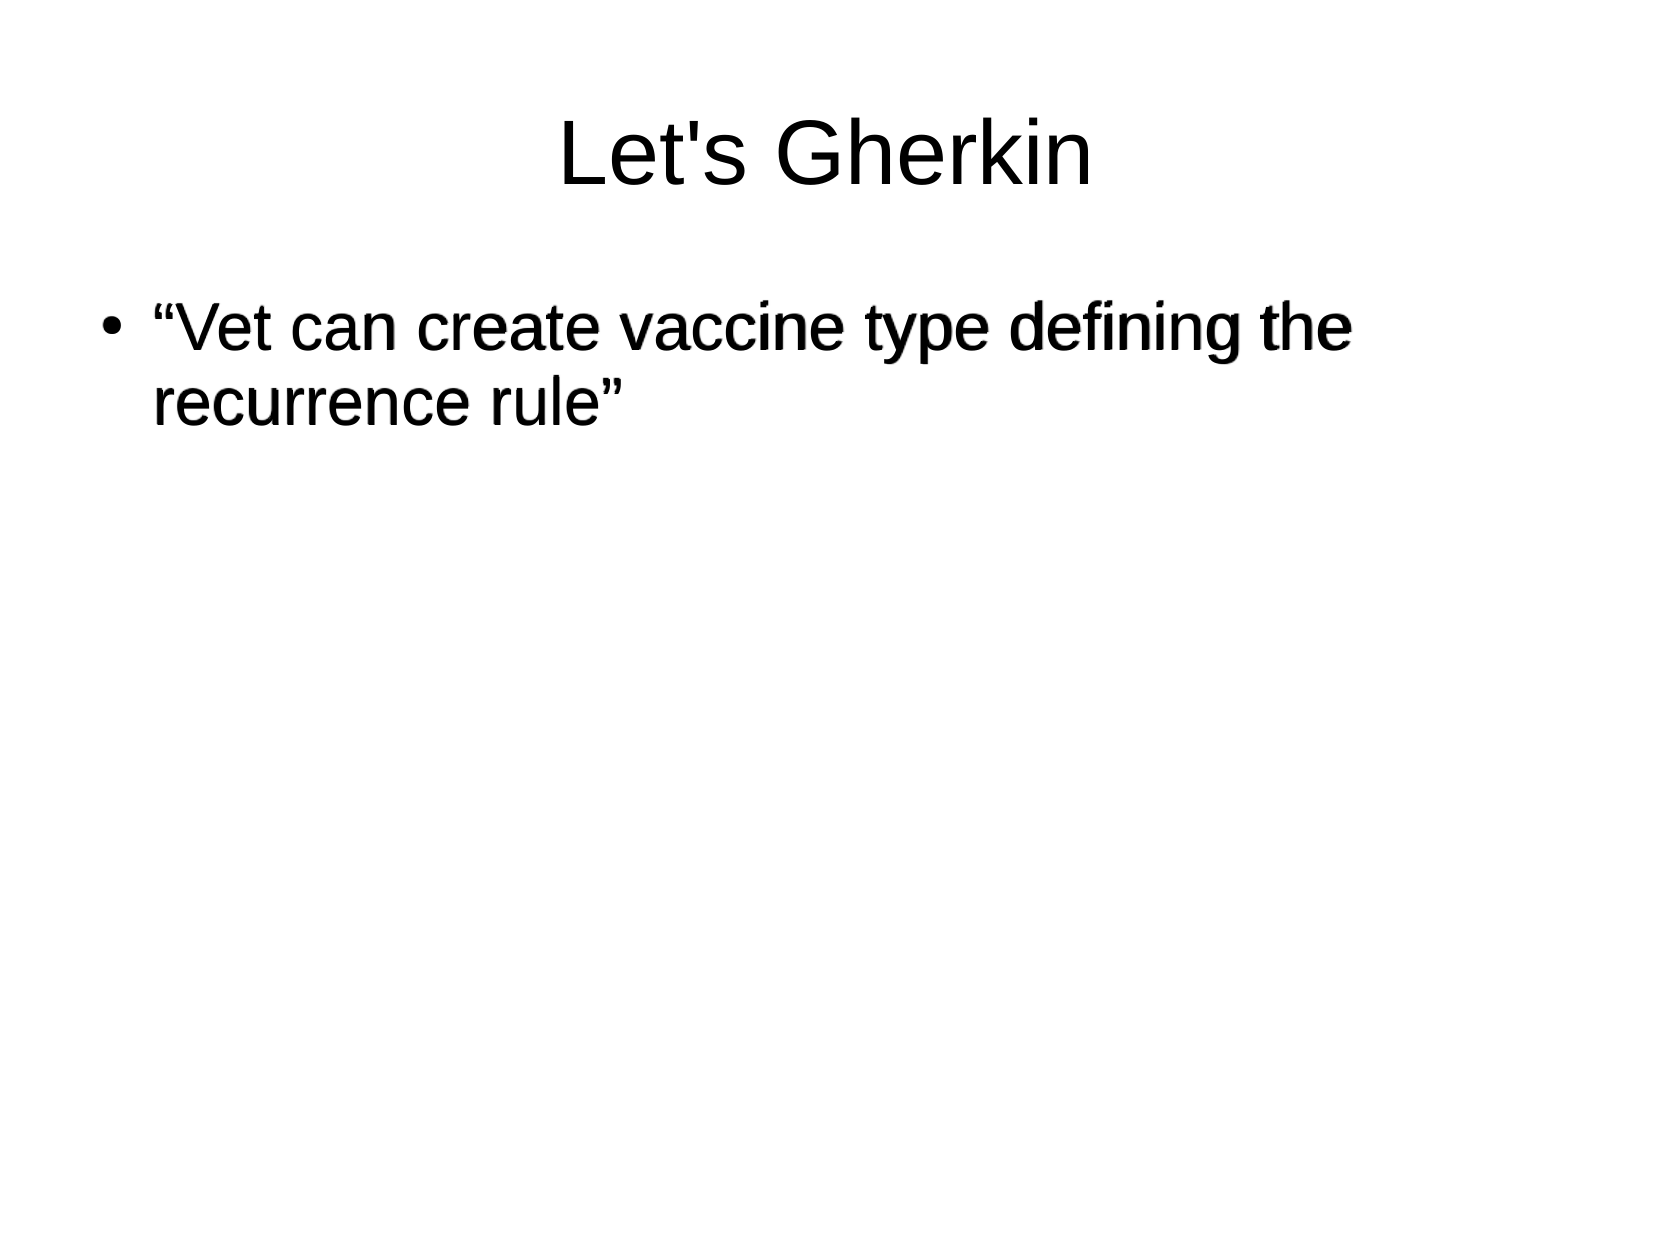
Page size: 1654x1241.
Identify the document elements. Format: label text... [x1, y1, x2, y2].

list “Vet can create vaccine type defining the recurrence rule” [82, 290, 1571, 1010]
title Let's Gherkin [82, 49, 1571, 257]
